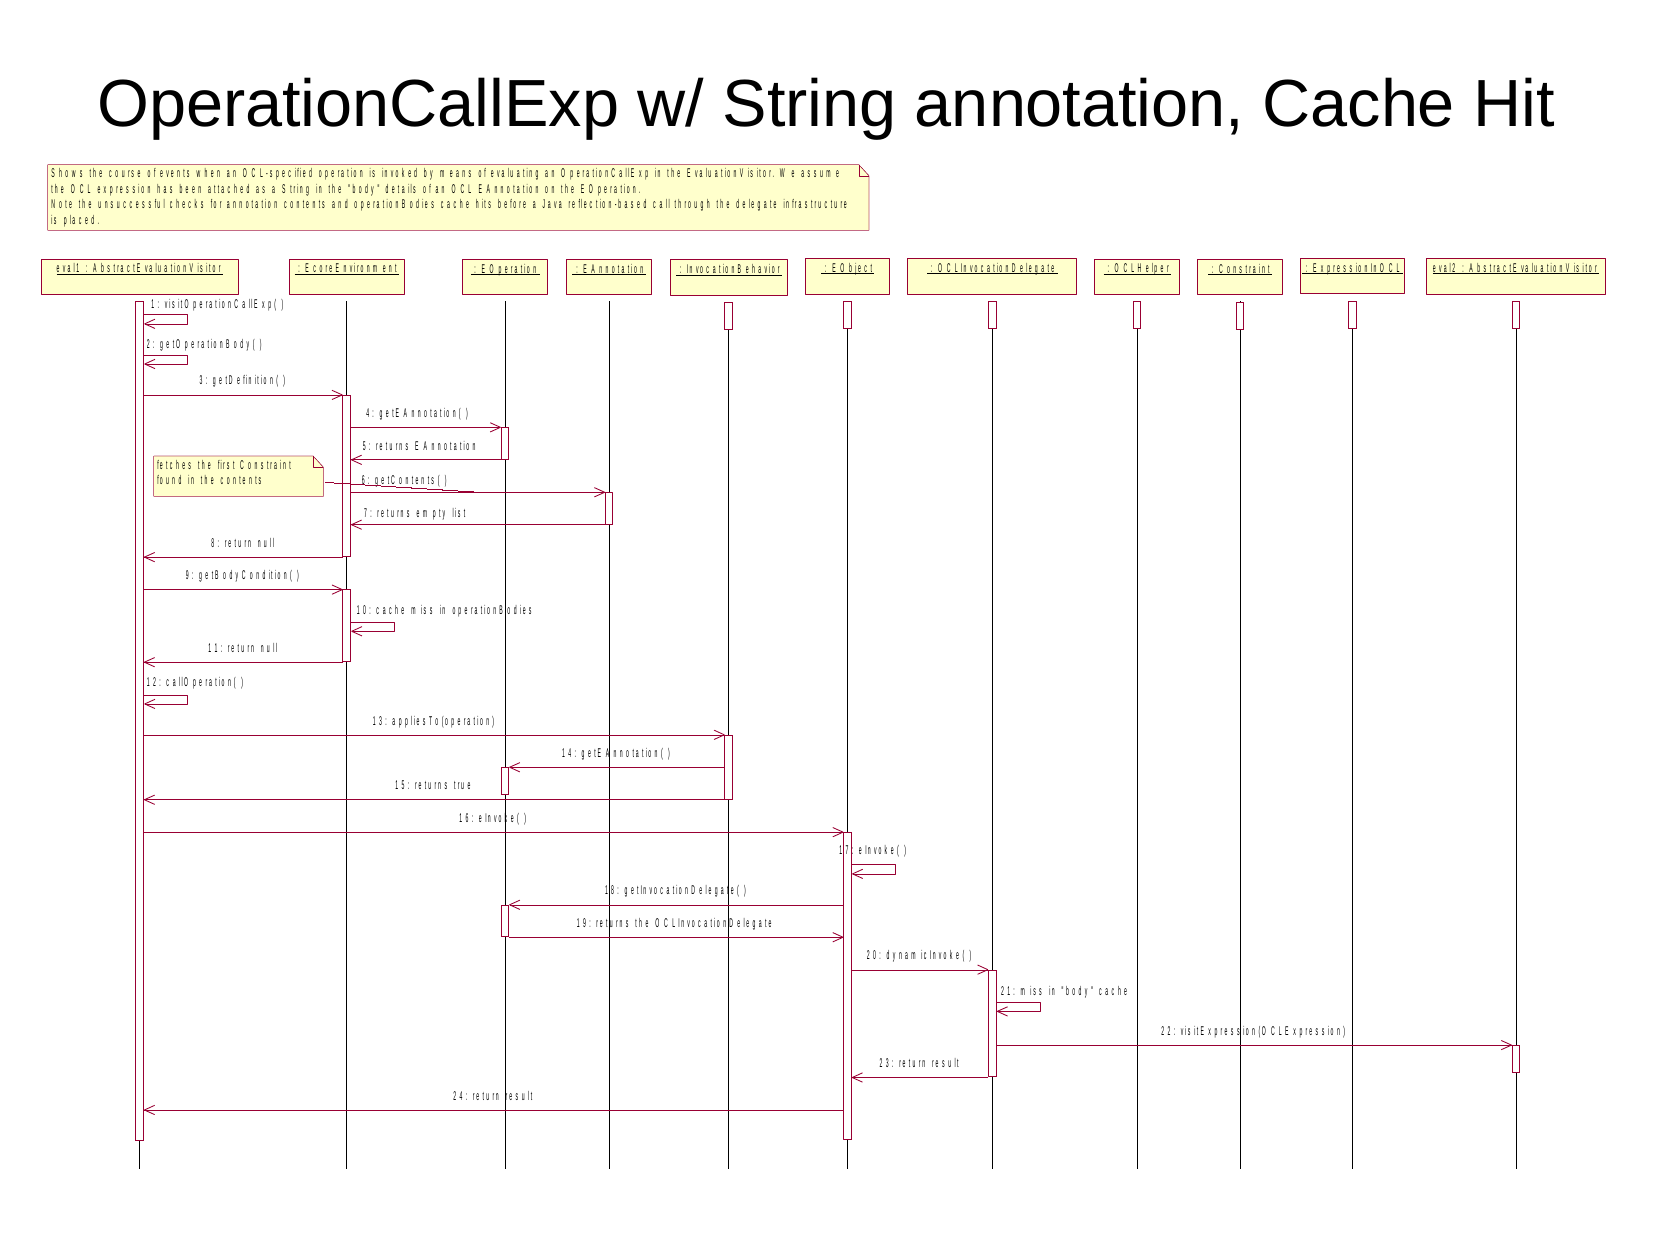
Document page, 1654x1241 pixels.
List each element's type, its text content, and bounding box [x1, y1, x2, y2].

picture [0, 113, 1654, 1241]
title OperationCallExp w/ String annotation, Cache Hit [82, 56, 1571, 113]
